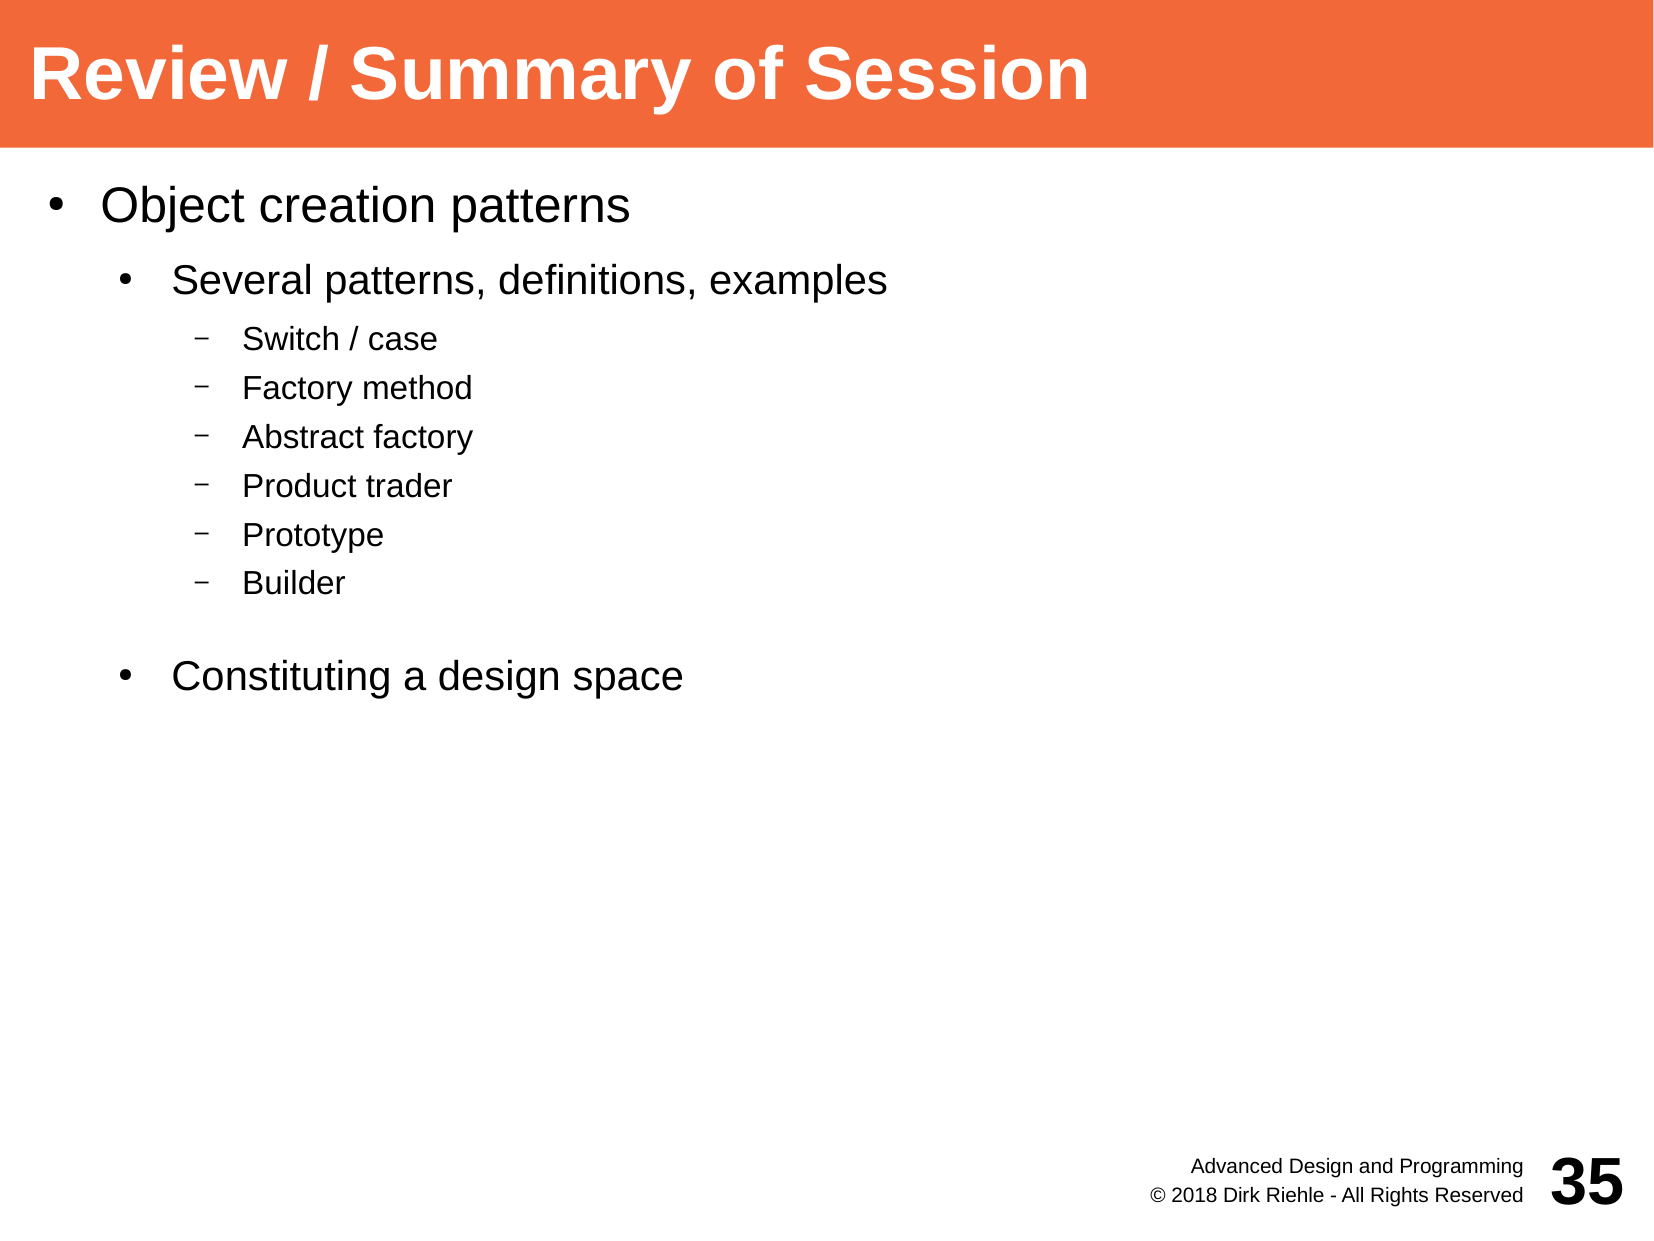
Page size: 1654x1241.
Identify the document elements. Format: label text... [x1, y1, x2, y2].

list Object creation patterns Several patterns, definitions, examples Switch / case Factory method Abstract factory Product trader Prototype Builder Constituting a design space [29, 177, 1625, 1063]
title Review / Summary of Session [0, 0, 1654, 148]
